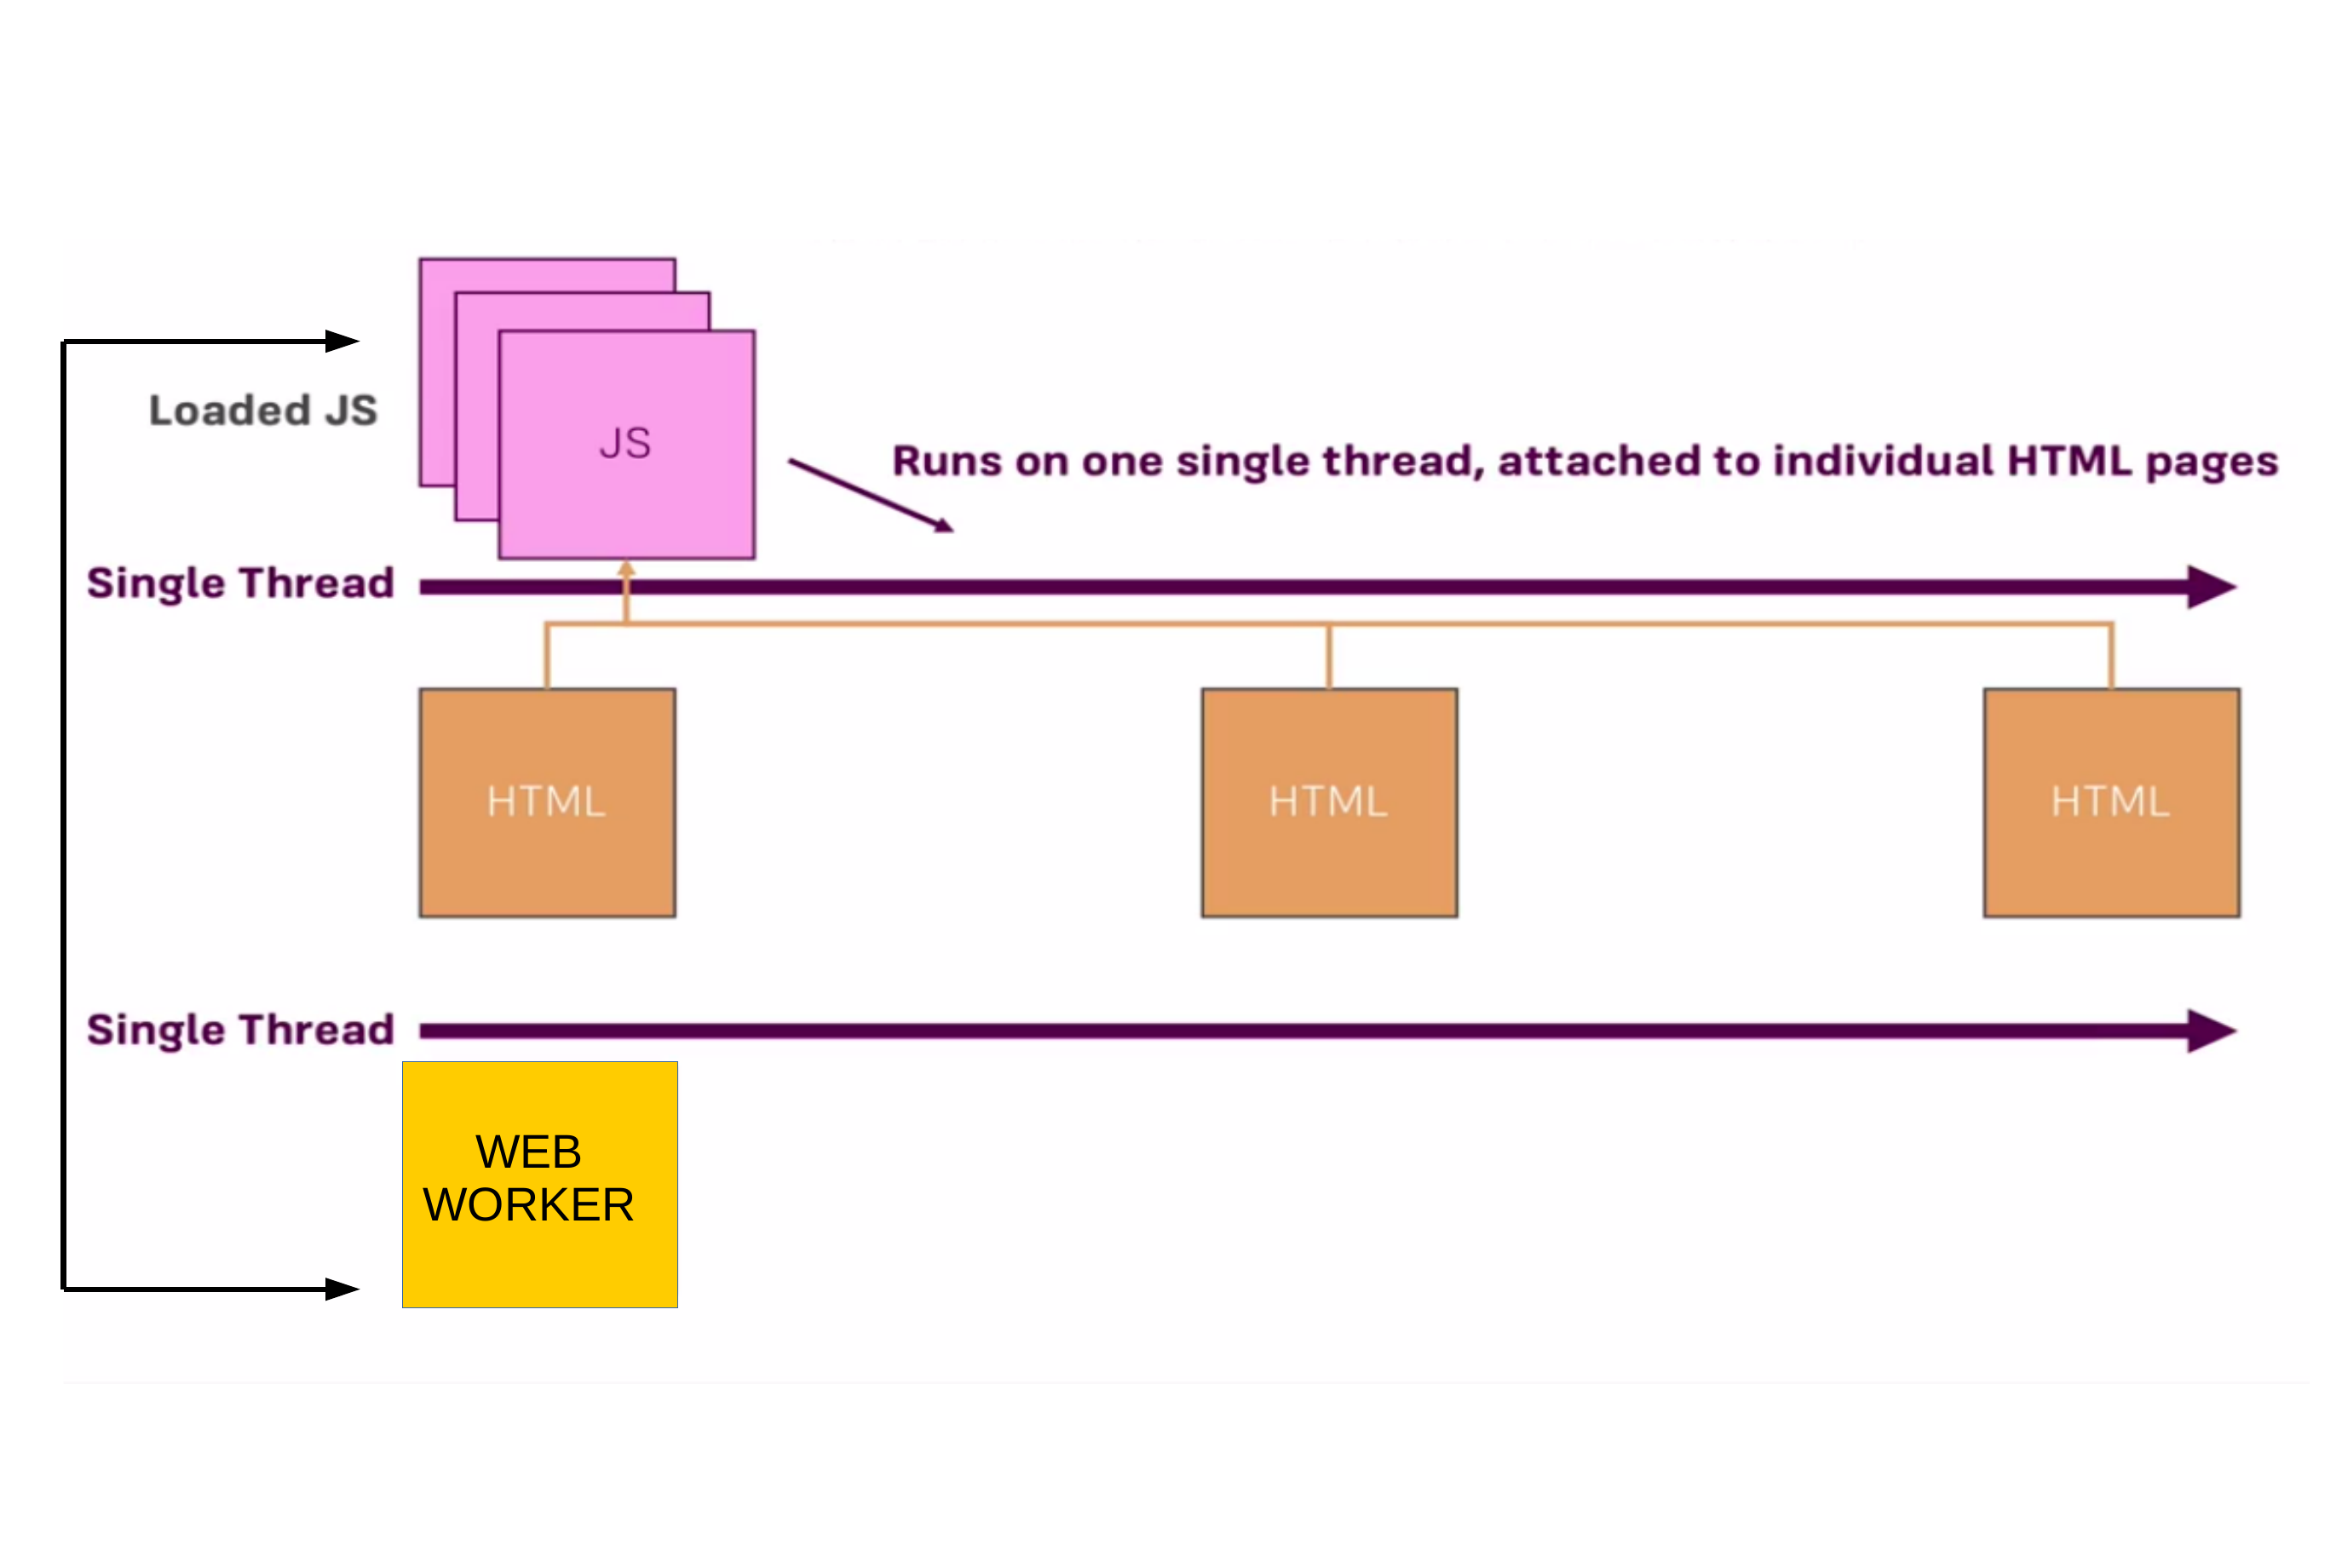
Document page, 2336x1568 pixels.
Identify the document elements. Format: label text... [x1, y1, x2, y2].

text_box [402, 1061, 678, 1118]
text_box [402, 1244, 678, 1308]
text_box WEB WORKER [338, 1118, 721, 1244]
picture [63, 239, 2310, 1385]
